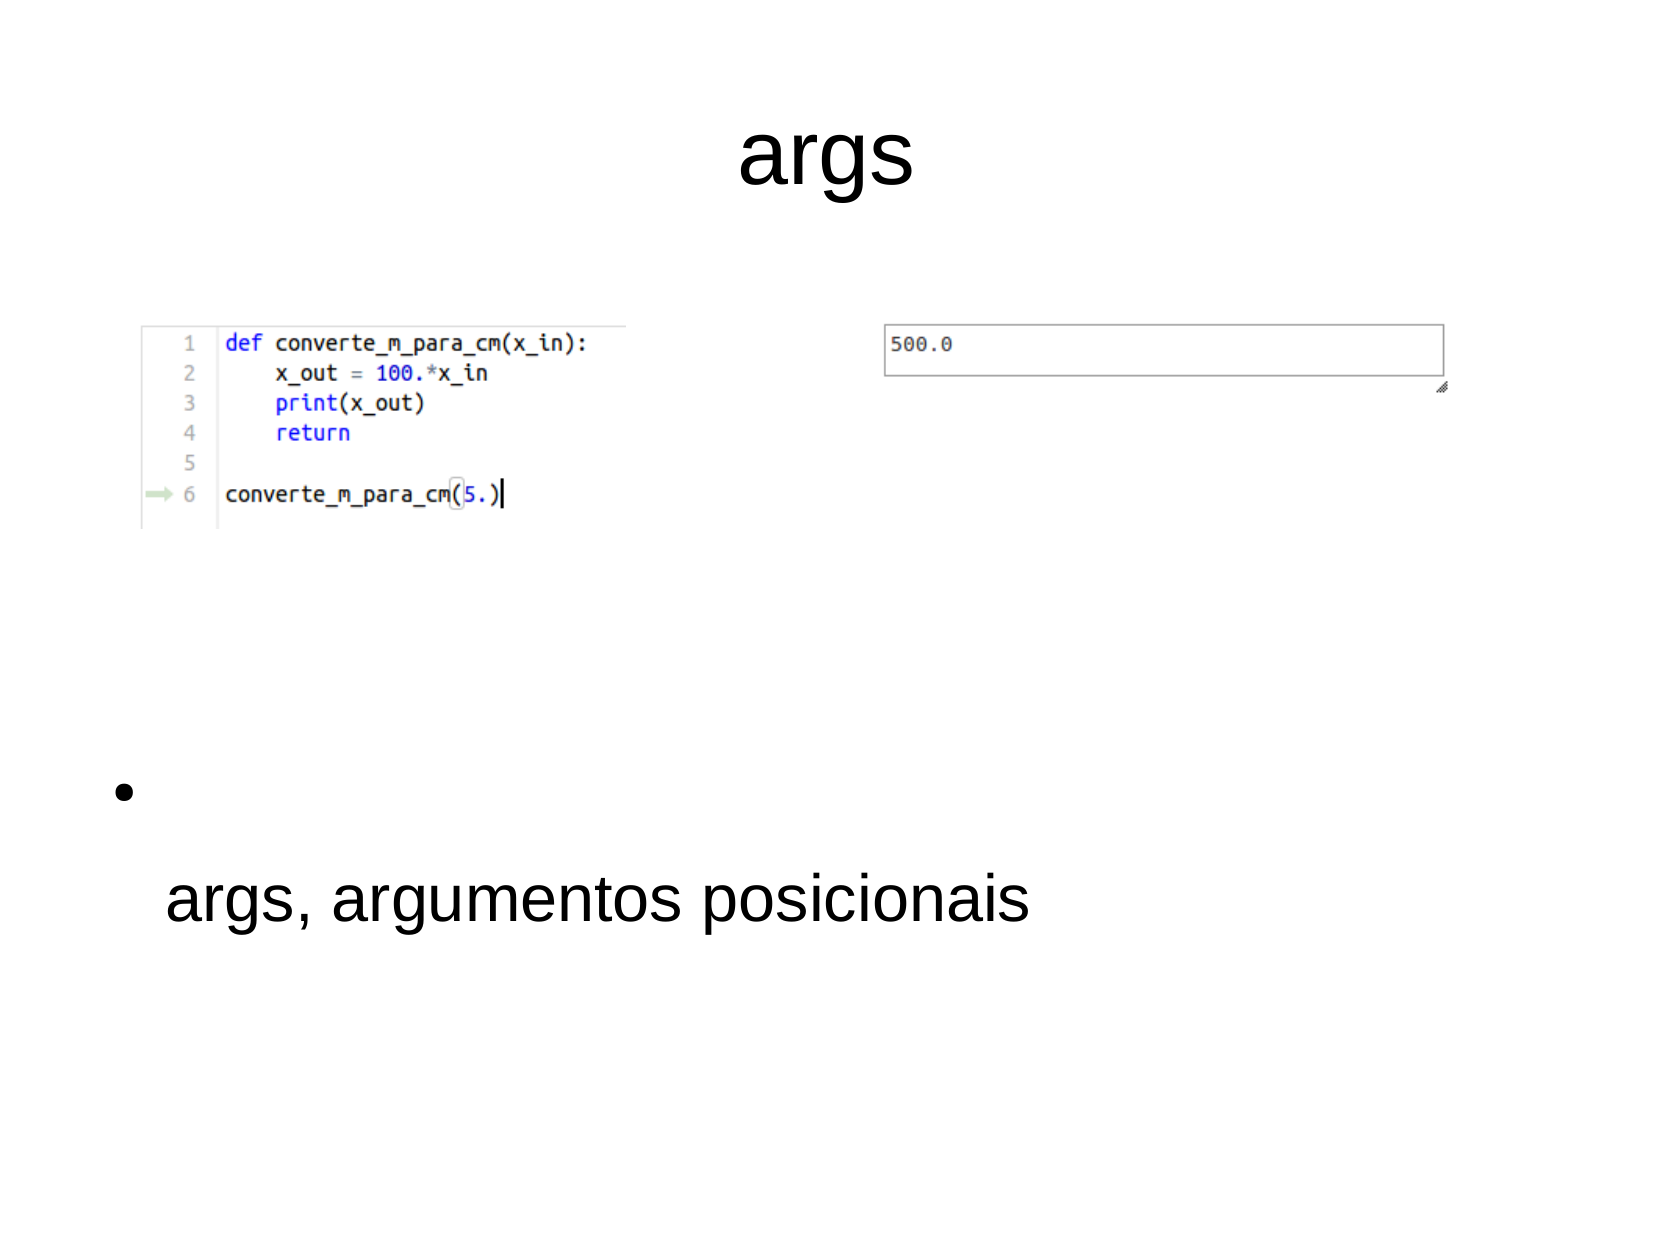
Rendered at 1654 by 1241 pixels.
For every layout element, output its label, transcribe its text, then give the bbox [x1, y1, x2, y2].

picture [124, 318, 626, 529]
title args [82, 49, 1571, 257]
picture [875, 318, 1465, 407]
list args, argumentos posicionais [94, 757, 1583, 1241]
